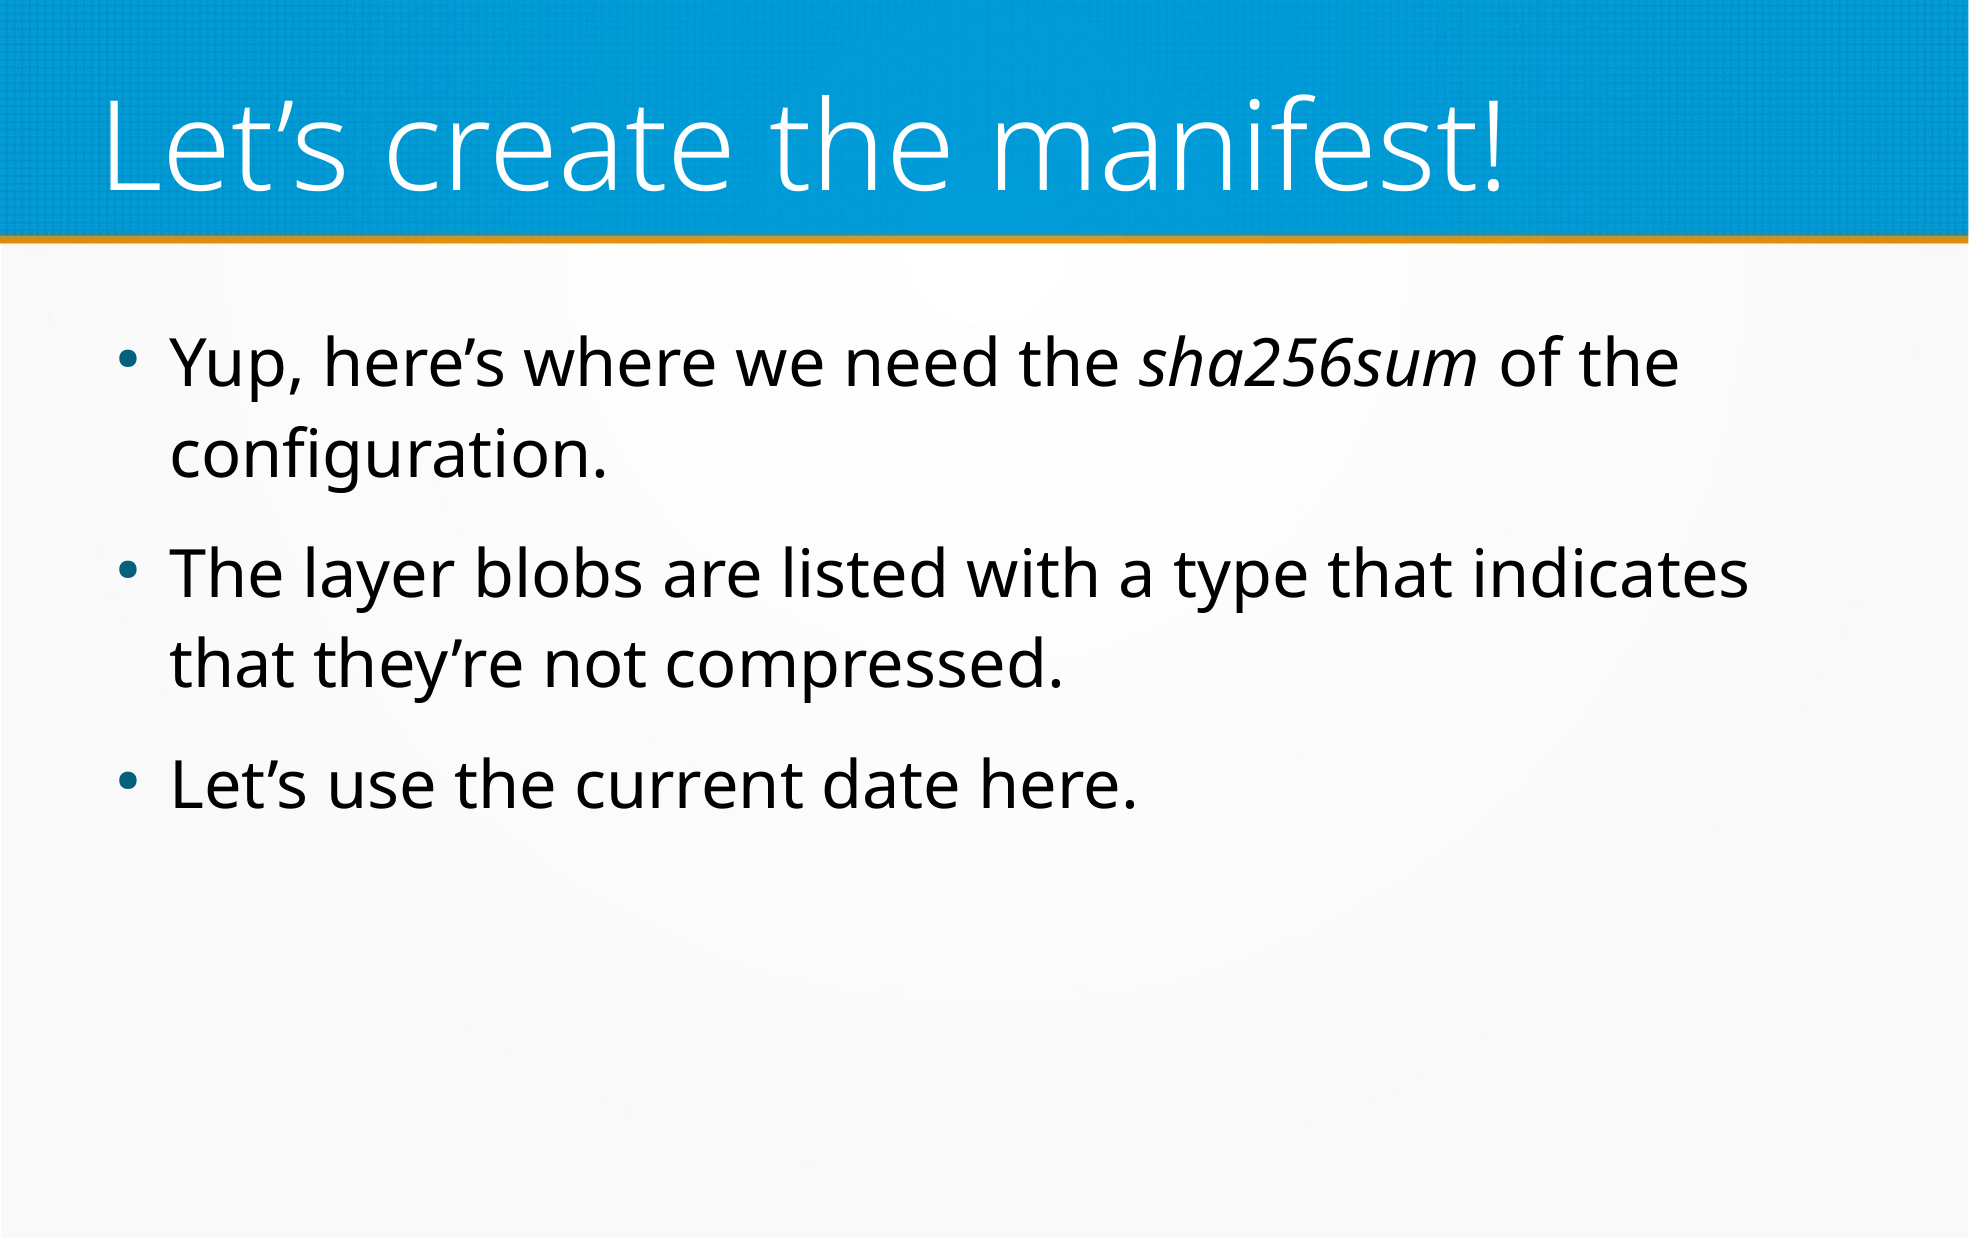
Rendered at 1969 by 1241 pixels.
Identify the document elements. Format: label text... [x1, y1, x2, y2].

list Yup, here’s where we need the sha256sum of the configuration. The layer blobs are listed with a type that indicates that they’re not compressed. Let’s use the current date here. [98, 315, 1861, 1081]
picture [0, 233, 1969, 1241]
title Let’s create the manifest! [98, 19, 1870, 227]
